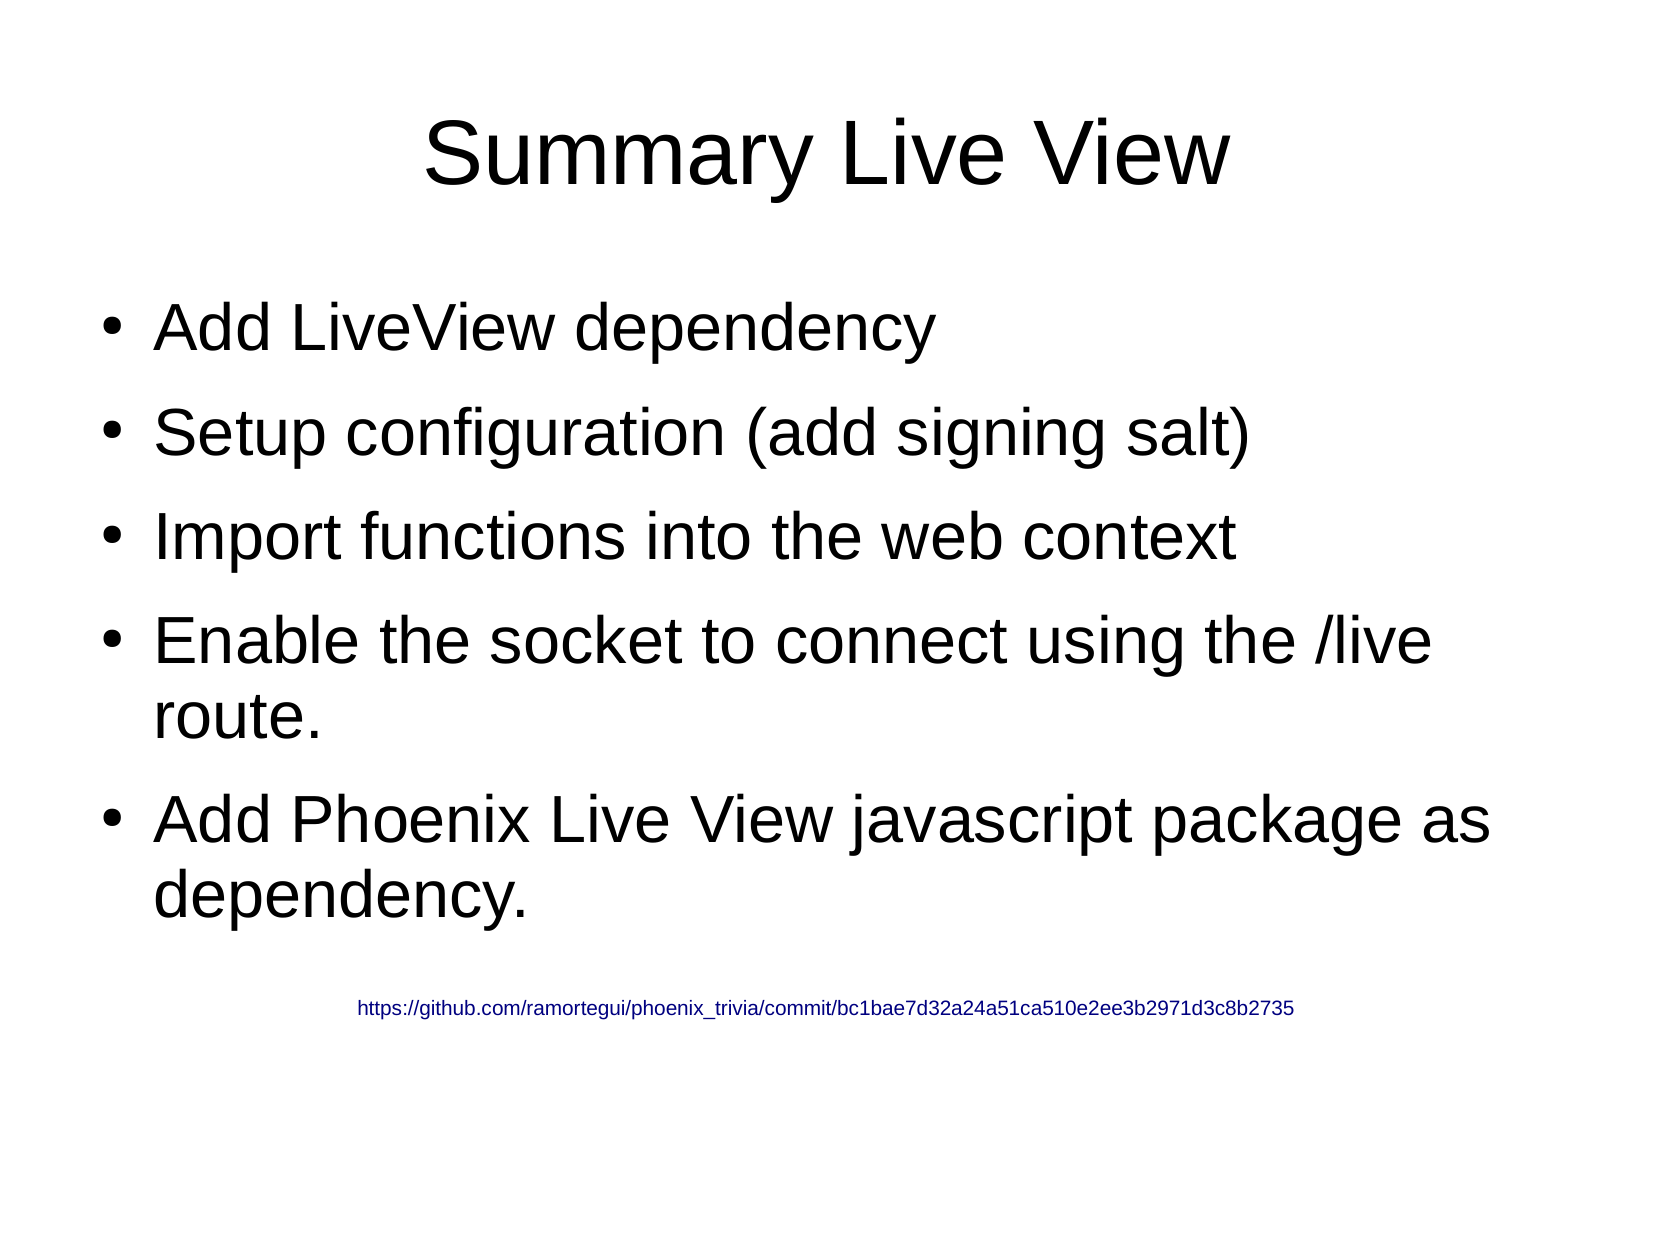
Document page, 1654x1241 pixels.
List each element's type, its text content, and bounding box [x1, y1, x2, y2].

title Summary Live View [82, 49, 1571, 257]
text_box https://github.com/ramortegui/phoenix_trivia/commit/bc1bae7d32a24a51ca510e2ee3b2971d3c8b2735 [342, 989, 1310, 1028]
list Add LiveView dependency Setup configuration (add signing salt) Import functions into the web context Enable the socket to connect using the /live route. Add Phoenix Live View javascript package as dependency. [82, 290, 1571, 1010]
